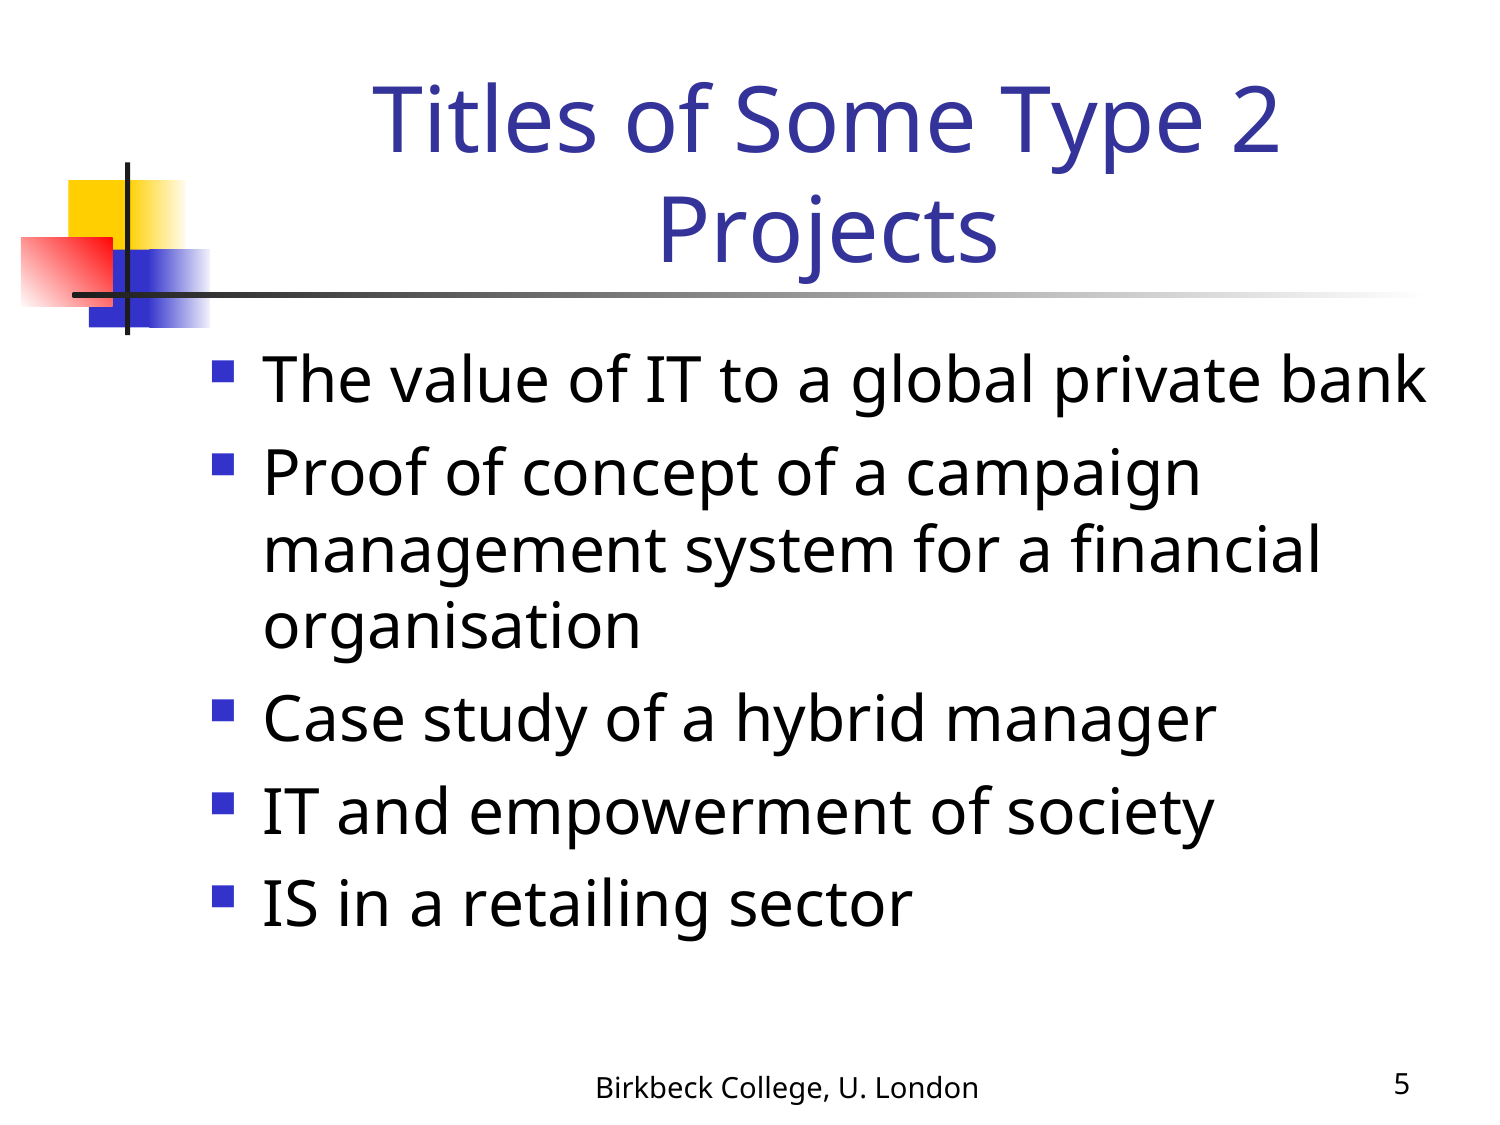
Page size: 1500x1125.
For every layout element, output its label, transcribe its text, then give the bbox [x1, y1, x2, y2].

list The value of IT to a global private bank Proof of concept of a campaign management system for a financial organisation Case study of a hybrid manager IT and empowerment of society IS in a retailing sector [193, 331, 1469, 1007]
text_box <number> [1112, 1037, 1426, 1113]
text_box Birkbeck College, U. London [549, 1037, 1026, 1113]
title Titles of Some Type 2 Projects [188, 101, 1468, 289]
